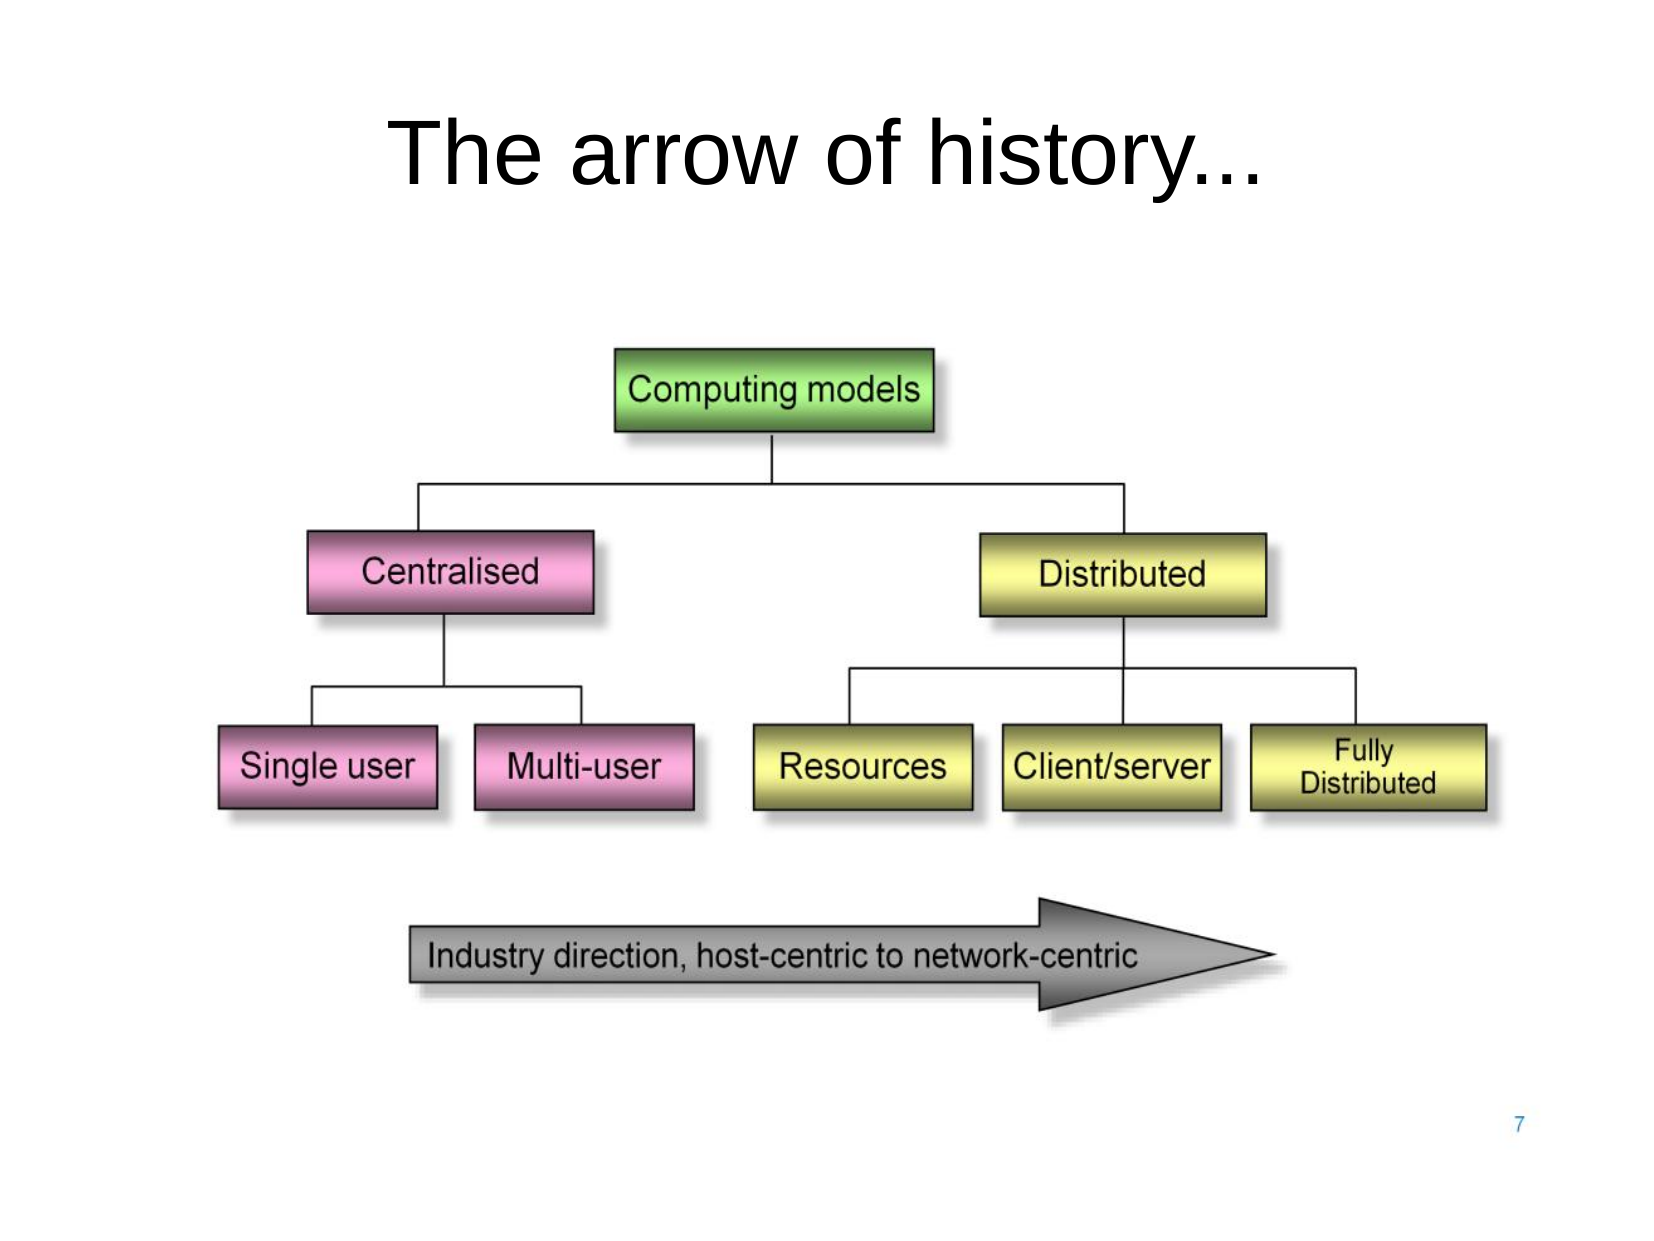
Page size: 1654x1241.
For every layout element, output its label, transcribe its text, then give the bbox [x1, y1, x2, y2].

title The arrow of history... [82, 49, 1571, 257]
picture [90, 270, 1576, 1156]
